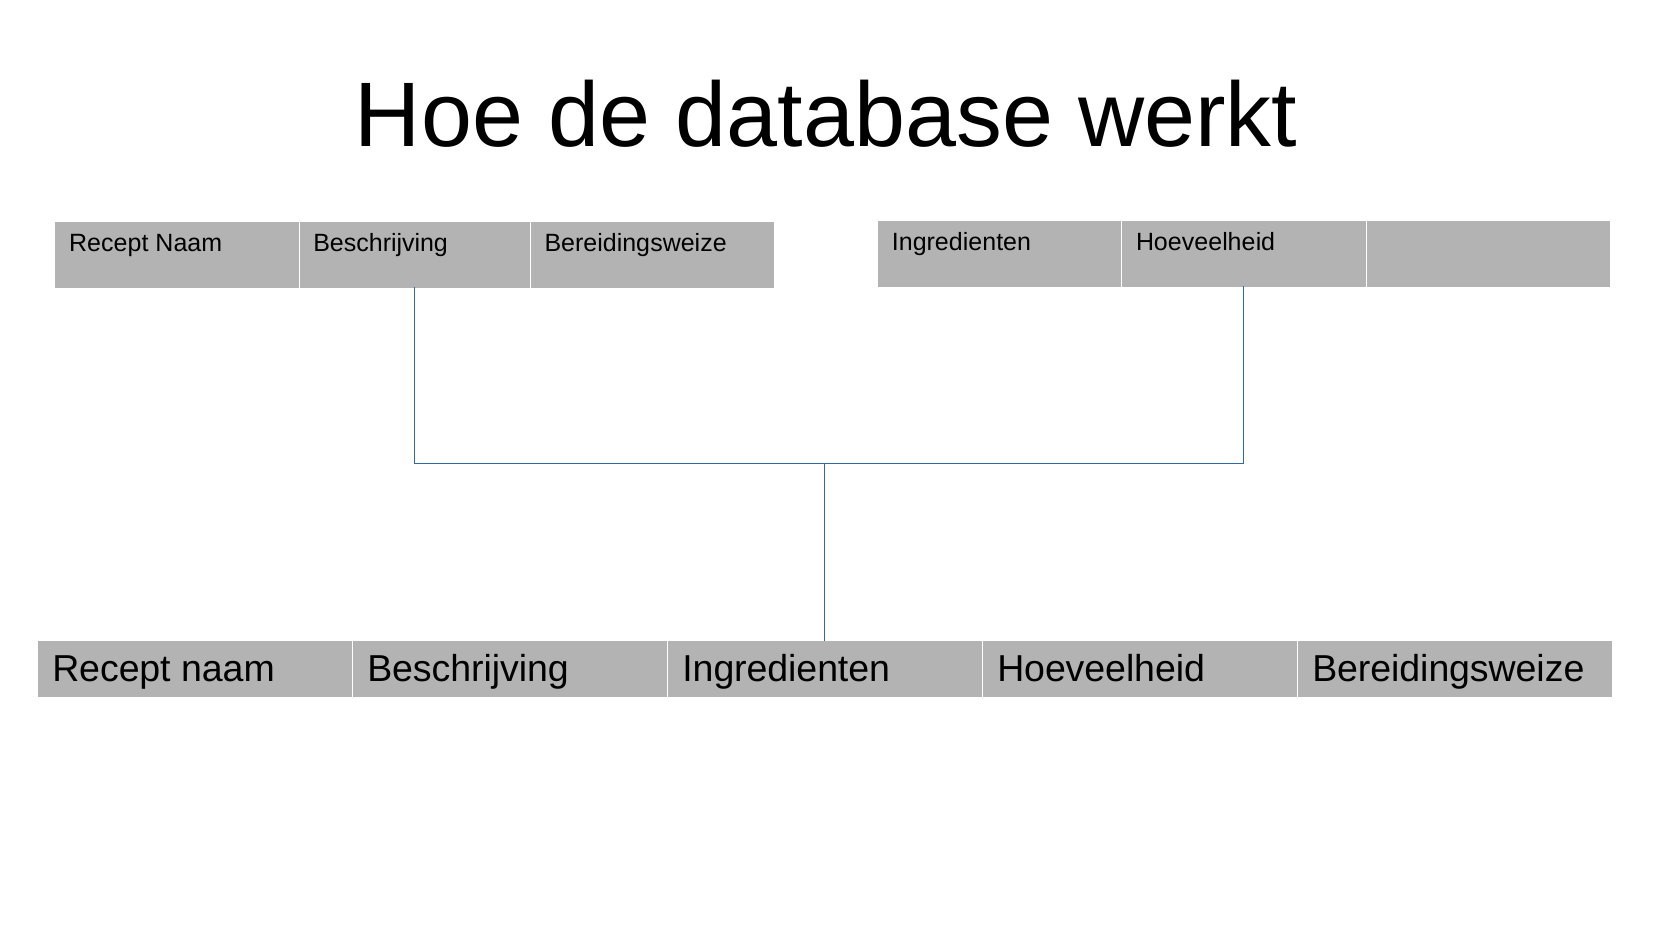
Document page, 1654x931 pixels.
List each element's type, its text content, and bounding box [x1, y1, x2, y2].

table_header Recept Naam [55, 222, 299, 288]
table_header Ingredienten [878, 221, 1121, 287]
table_header [1367, 221, 1610, 287]
table_header Ingredienten [668, 641, 982, 697]
title Hoe de database werkt [82, 37, 1571, 193]
table_header Beschrijving [300, 222, 530, 288]
table_header Recept naam [38, 641, 352, 697]
table_header Hoeveelheid [983, 641, 1297, 697]
table_header Bereidingsweize [1298, 641, 1612, 697]
table_header Beschrijving [353, 641, 667, 697]
table_header Hoeveelheid [1122, 221, 1366, 287]
table_header Bereidingsweize [531, 222, 774, 288]
